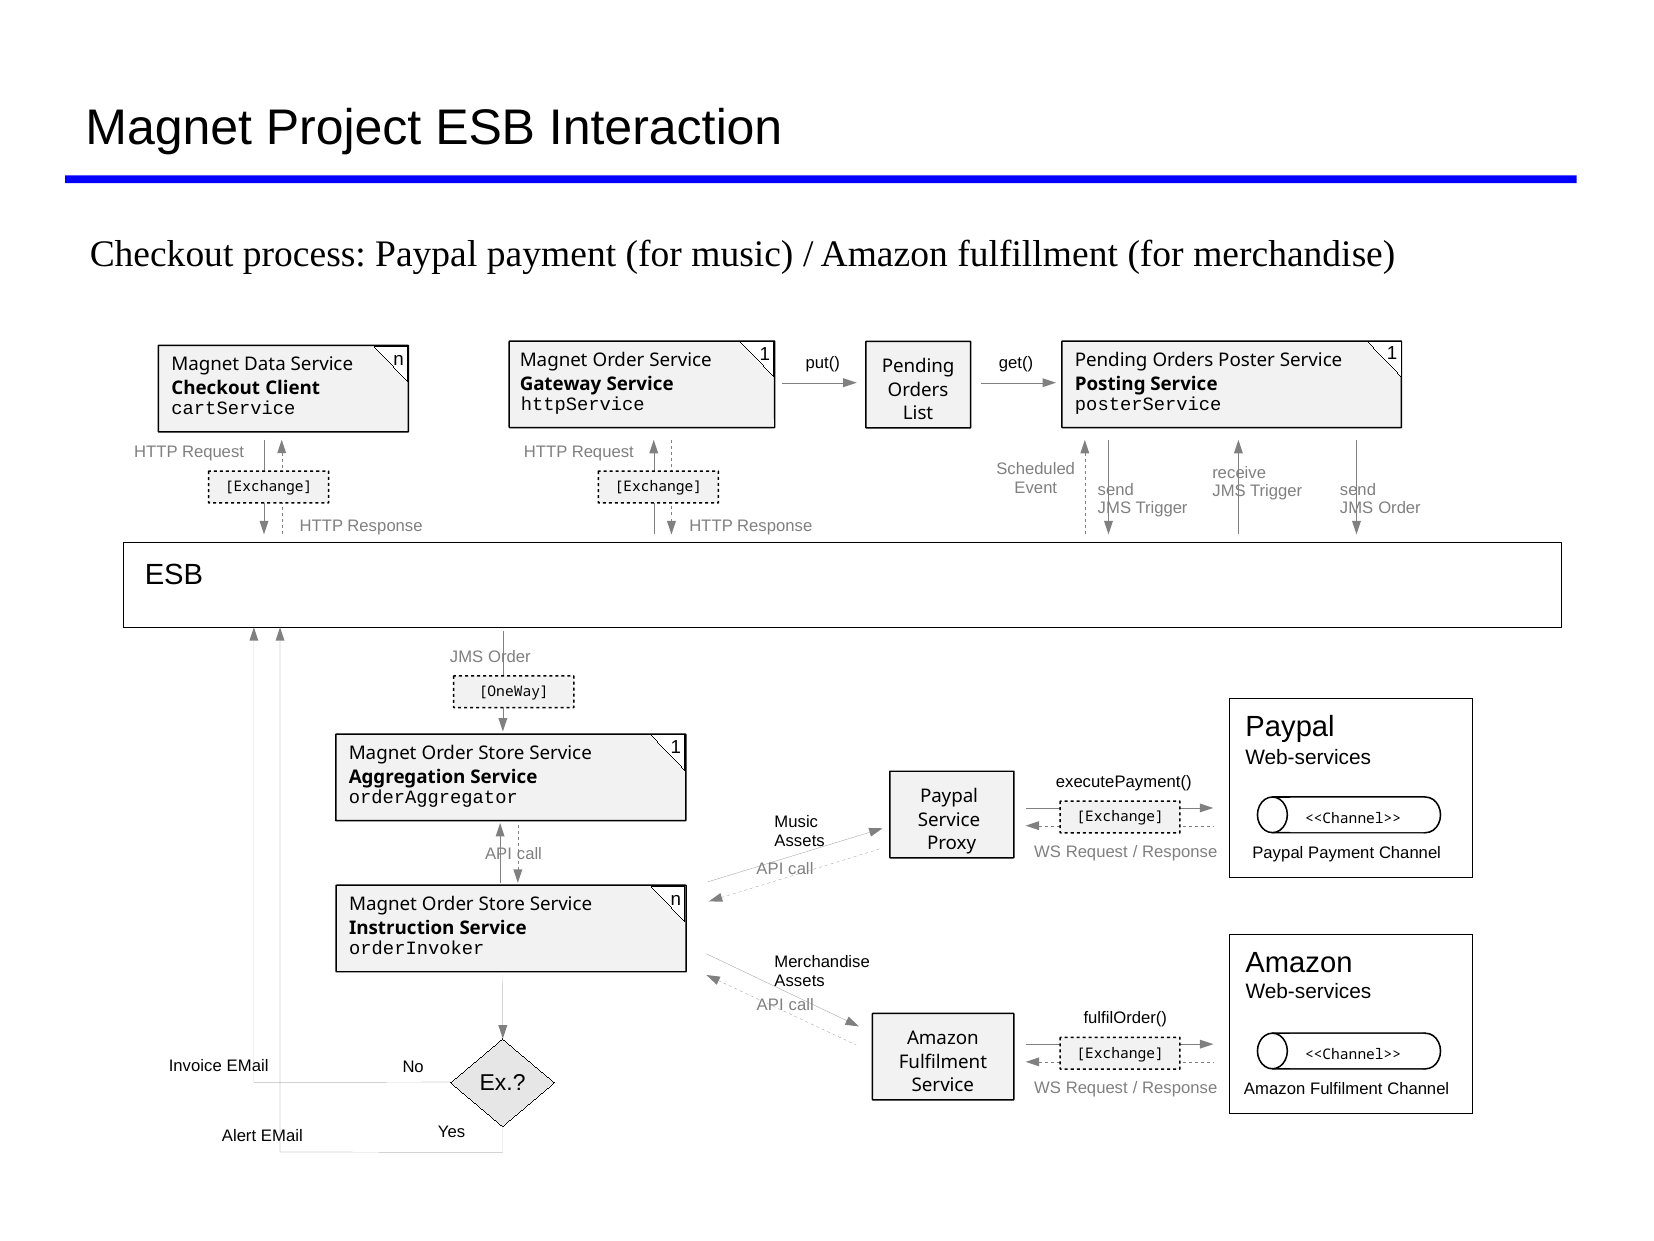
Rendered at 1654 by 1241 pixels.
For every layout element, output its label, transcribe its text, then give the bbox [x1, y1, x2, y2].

text_box JMS Order [504, 640, 562, 674]
text_box Magnet Project ESB Interaction [70, 95, 1392, 184]
text_box WS Request / Response [1019, 1071, 1234, 1106]
text_box Amazon [1230, 939, 1419, 972]
text_box posterService [1060, 387, 1402, 454]
text_box [1229, 934, 1473, 1073]
text_box send JMS Order [1325, 472, 1436, 525]
text_box executePayment() [1041, 764, 1207, 799]
text_box Magnet Data Service Checkout Client [156, 344, 506, 429]
text_box orderAggregator [334, 818, 746, 847]
text_box Magnet Order Service Gateway Service [505, 339, 775, 425]
text_box Paypal Service Proxy [887, 776, 1016, 854]
text_box 1 [1372, 335, 1436, 372]
text_box fulfilOrder() [1068, 1000, 1255, 1035]
text_box n [655, 880, 719, 917]
text_box get() [984, 345, 1049, 380]
text_box Magnet Order Store Service Instruction Service [334, 884, 746, 969]
text_box HTTP Request [119, 434, 260, 469]
text_box Invoice EMail [153, 1048, 284, 1083]
text_box 1 [655, 729, 719, 765]
text_box Pending Orders List [864, 346, 972, 424]
text_box Paypal [1230, 702, 1419, 738]
text_box httpService [506, 387, 776, 454]
text_box HTTP Response [284, 508, 438, 543]
text_box No [387, 1049, 451, 1084]
text_box Yes [423, 1114, 487, 1149]
text_box 1 [744, 335, 808, 372]
text_box HTTP Response [674, 508, 828, 543]
text_box Paypal Payment Channel [1200, 837, 1494, 872]
text_box JMS Order [435, 640, 503, 674]
text_box API call [741, 987, 829, 1022]
text_box [Exchange] [1060, 1037, 1180, 1070]
text_box orderInvoker [334, 969, 746, 999]
text_box Amazon Fulfilment Channel [1200, 1073, 1494, 1108]
text_box send JMS Trigger [1082, 472, 1203, 525]
text_box [Exchange] [1060, 801, 1180, 833]
text_box Pending Orders Poster Service Posting Service [1060, 339, 1383, 425]
text_box Web-services [1230, 738, 1419, 796]
text_box Magnet Order Store Service Aggregation Service [334, 733, 746, 818]
text_box [Exchange] [598, 471, 719, 503]
text_box receive JMS Trigger [1197, 455, 1318, 508]
text_box Ex.? [451, 1039, 555, 1127]
text_box ESB [120, 550, 228, 608]
text_box [1383, 372, 1402, 387]
text_box [1229, 872, 1473, 878]
text_box [872, 1096, 1014, 1100]
text_box n [378, 340, 442, 377]
text_box [889, 854, 1014, 858]
text_box <<Channel>> [1283, 1037, 1423, 1068]
text_box [865, 424, 971, 428]
text_box [1392, 175, 1577, 184]
text_box [872, 1013, 1014, 1018]
text_box Music Assets [759, 804, 848, 858]
text_box [OneWay] [453, 675, 574, 708]
text_box API call [470, 836, 558, 871]
text_box WS Request / Response [1019, 835, 1234, 869]
text_box cartService [156, 429, 509, 459]
text_box [1229, 1108, 1473, 1114]
text_box Web-services [1230, 972, 1419, 1030]
text_box HTTP Request [509, 434, 650, 469]
text_box Amazon Fulfilment Service [870, 1018, 1016, 1096]
text_box Scheduled Event [981, 452, 1091, 505]
text_box [123, 542, 1562, 628]
text_box <<Channel>> [1283, 801, 1423, 831]
text_box [65, 175, 70, 184]
text_box API call [741, 851, 829, 886]
text_box [Exchange] [208, 471, 329, 503]
text_box [889, 771, 1014, 776]
text_box put() [790, 345, 855, 380]
list Checkout process: Paypal payment (for music) / Amazon fulfillment (for merchandise) [75, 225, 1586, 302]
text_box Alert EMail [207, 1118, 318, 1153]
text_box [865, 341, 971, 346]
text_box Merchandise Assets [759, 944, 885, 998]
text_box [1229, 698, 1473, 837]
